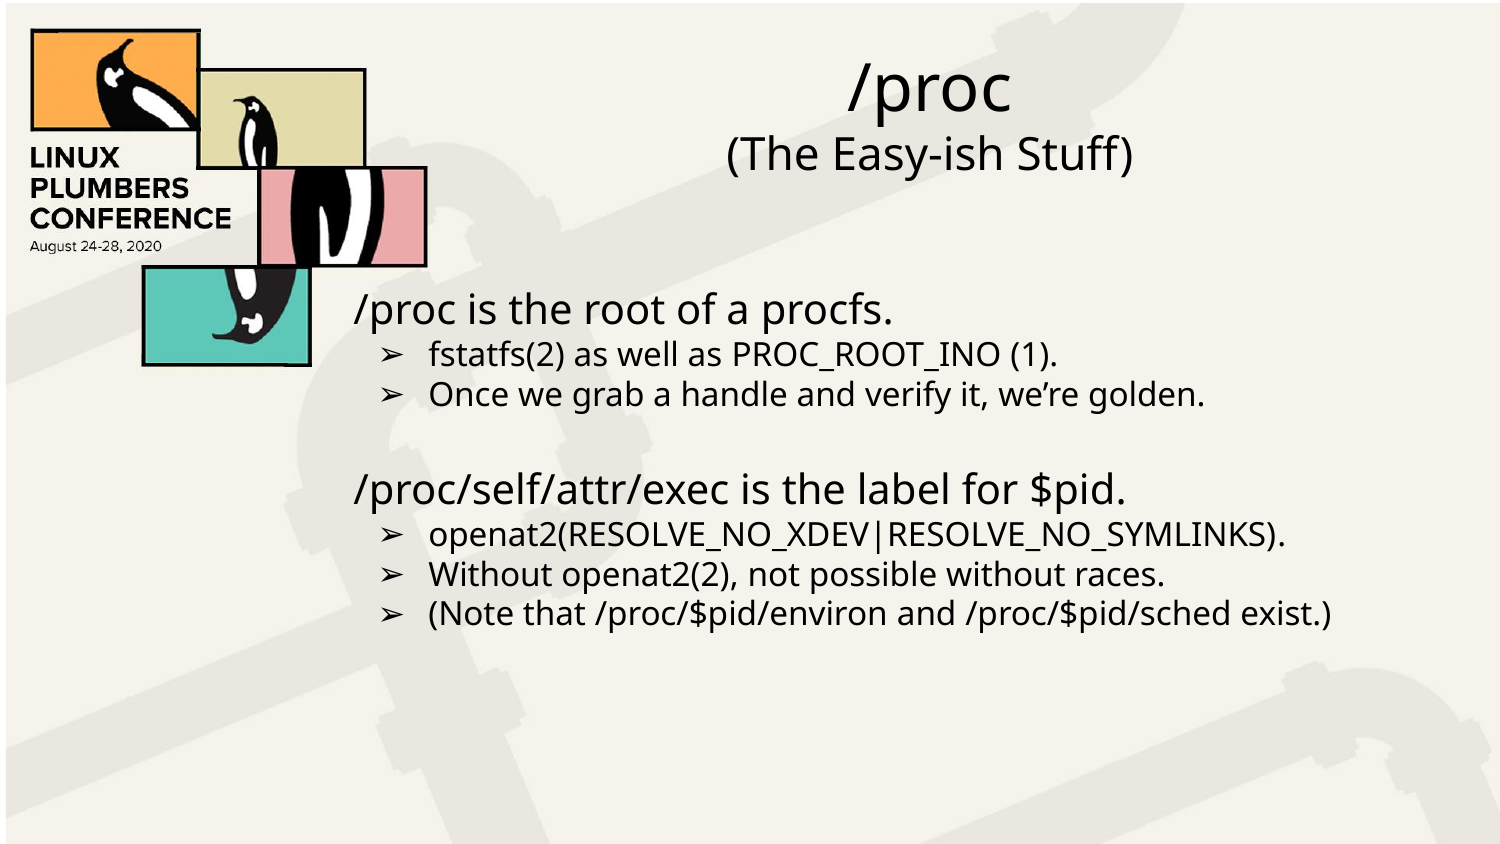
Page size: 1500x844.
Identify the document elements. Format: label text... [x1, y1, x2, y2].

list /proc is the root of a procfs. fstatfs(2) as well as PROC_ROOT_INO (1). Once we grab a handle and verify it, we’re golden. /proc/self/attr/exec is the label for $pid. openat2(RESOLVE_NO_XDEV|RESOLVE_NO_SYMLINKS). Without openat2(2), not possible without races. (Note that /proc/$pid/environ and /proc/$pid/sched exist.) [353, 282, 1452, 735]
picture [5, 3, 1500, 844]
title /proc (The Easy-ish Stuff) [435, 33, 1425, 191]
